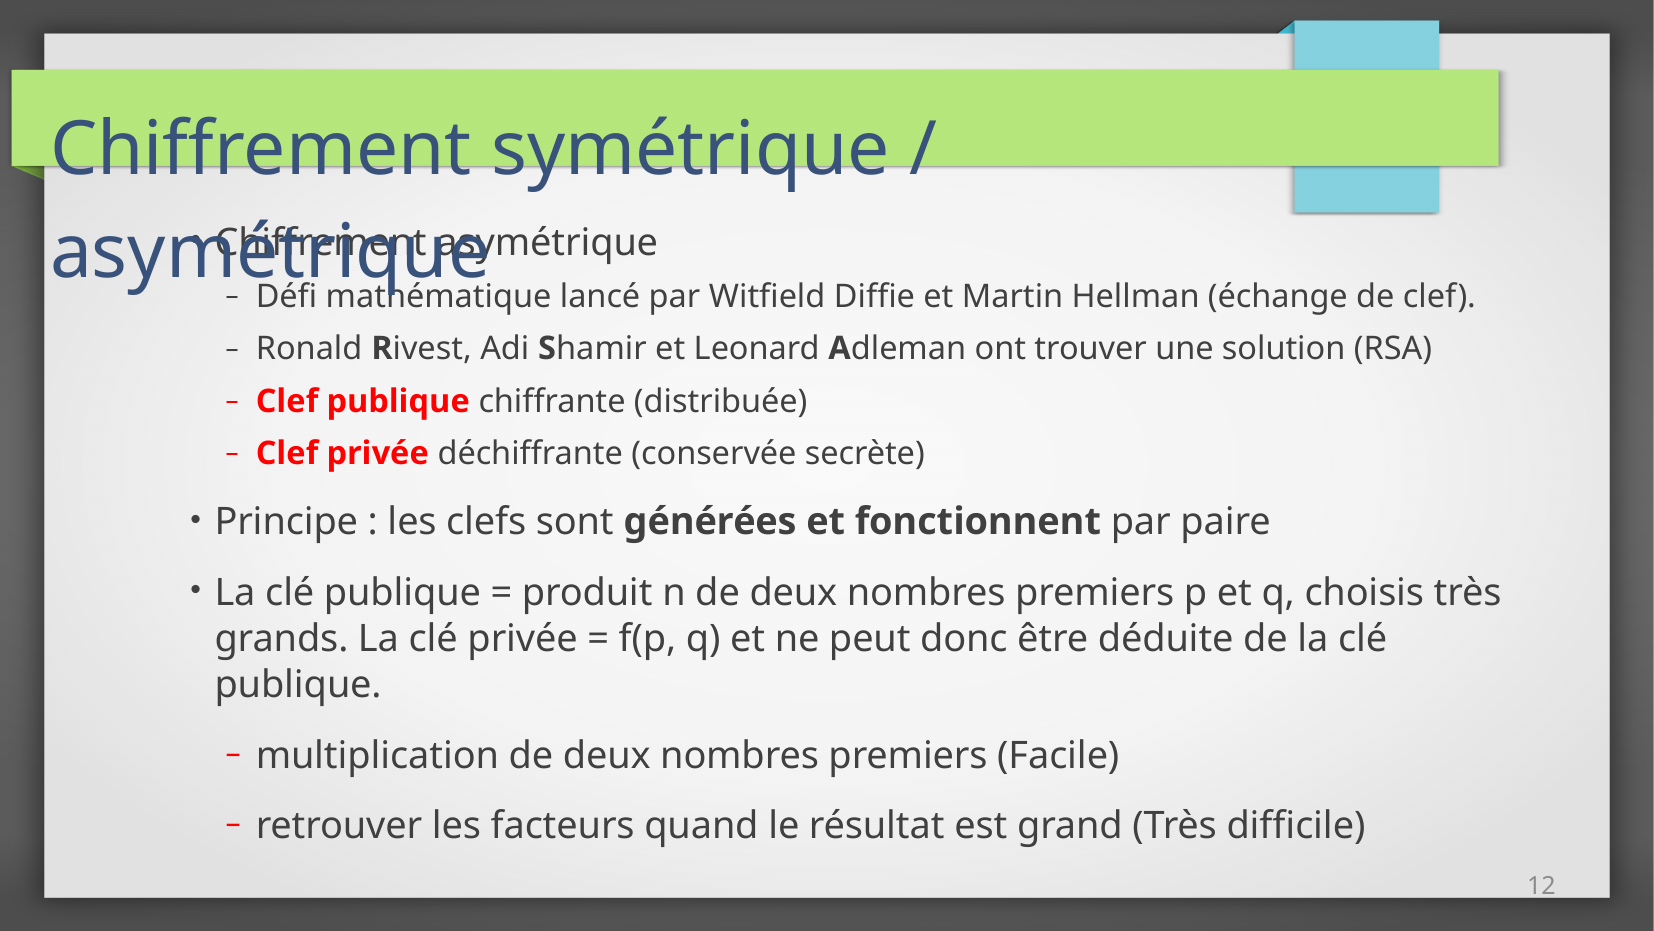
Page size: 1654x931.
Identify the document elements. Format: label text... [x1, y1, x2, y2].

picture [0, 0, 1654, 931]
text_box <numéro> [1184, 862, 1571, 912]
text_box Chiffrement asymétrique Défi mathématique lancé par Witfield Diffie et Martin Hellman (échange de clef). Ronald Rivest, Adi Shamir et Leonard Adleman ont trouver une solution (RSA) Clef publique chiffrante (distribuée) Clef privée déchiffrante (conservée secrète) Principe : les clefs sont générées et fonctionnent par paire La clé publique = produit n de deux nombres premiers p et q, choisis très grands. La clé privée = f(p, q) et ne peut donc être déduite de la clé publique. multiplication de deux nombres premiers (Facile) retrouver les facteurs quand le résultat est grand (Très difficile) [175, 211, 1571, 867]
text_box Chiffrement symétrique / asymétrique [35, 87, 1241, 178]
